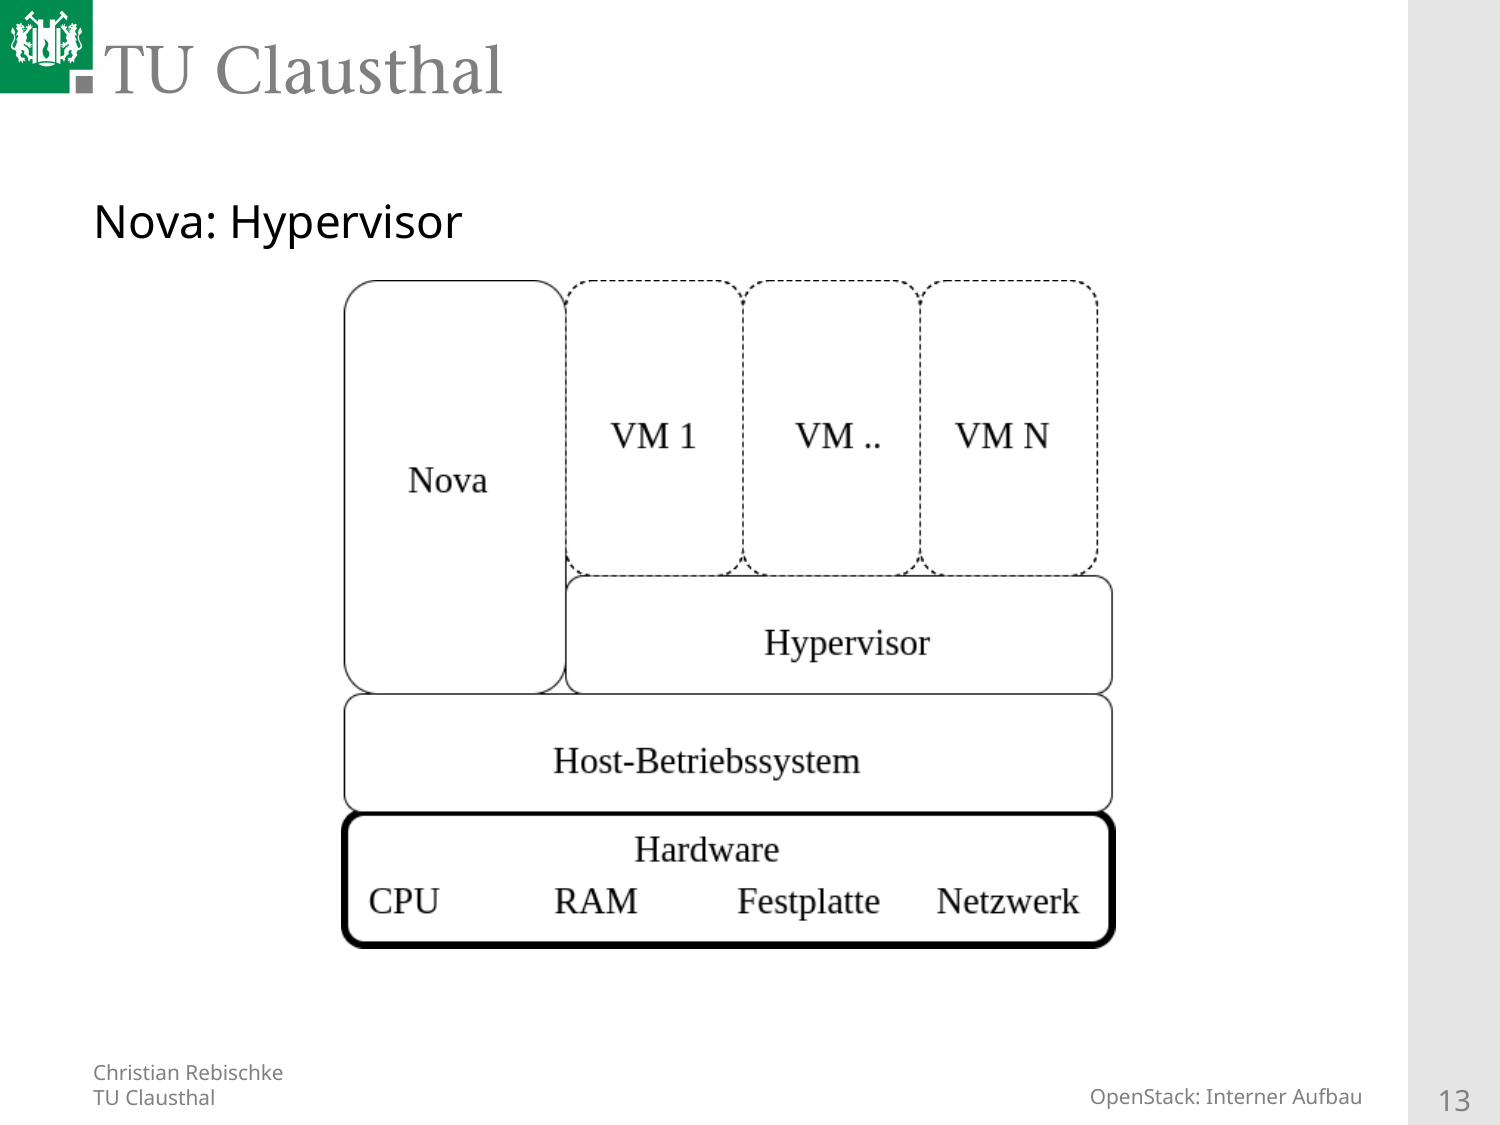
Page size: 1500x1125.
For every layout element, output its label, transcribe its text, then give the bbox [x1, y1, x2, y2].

picture [341, 280, 1116, 949]
title Nova: Hypervisor [79, 184, 1375, 279]
picture [0, 0, 502, 94]
